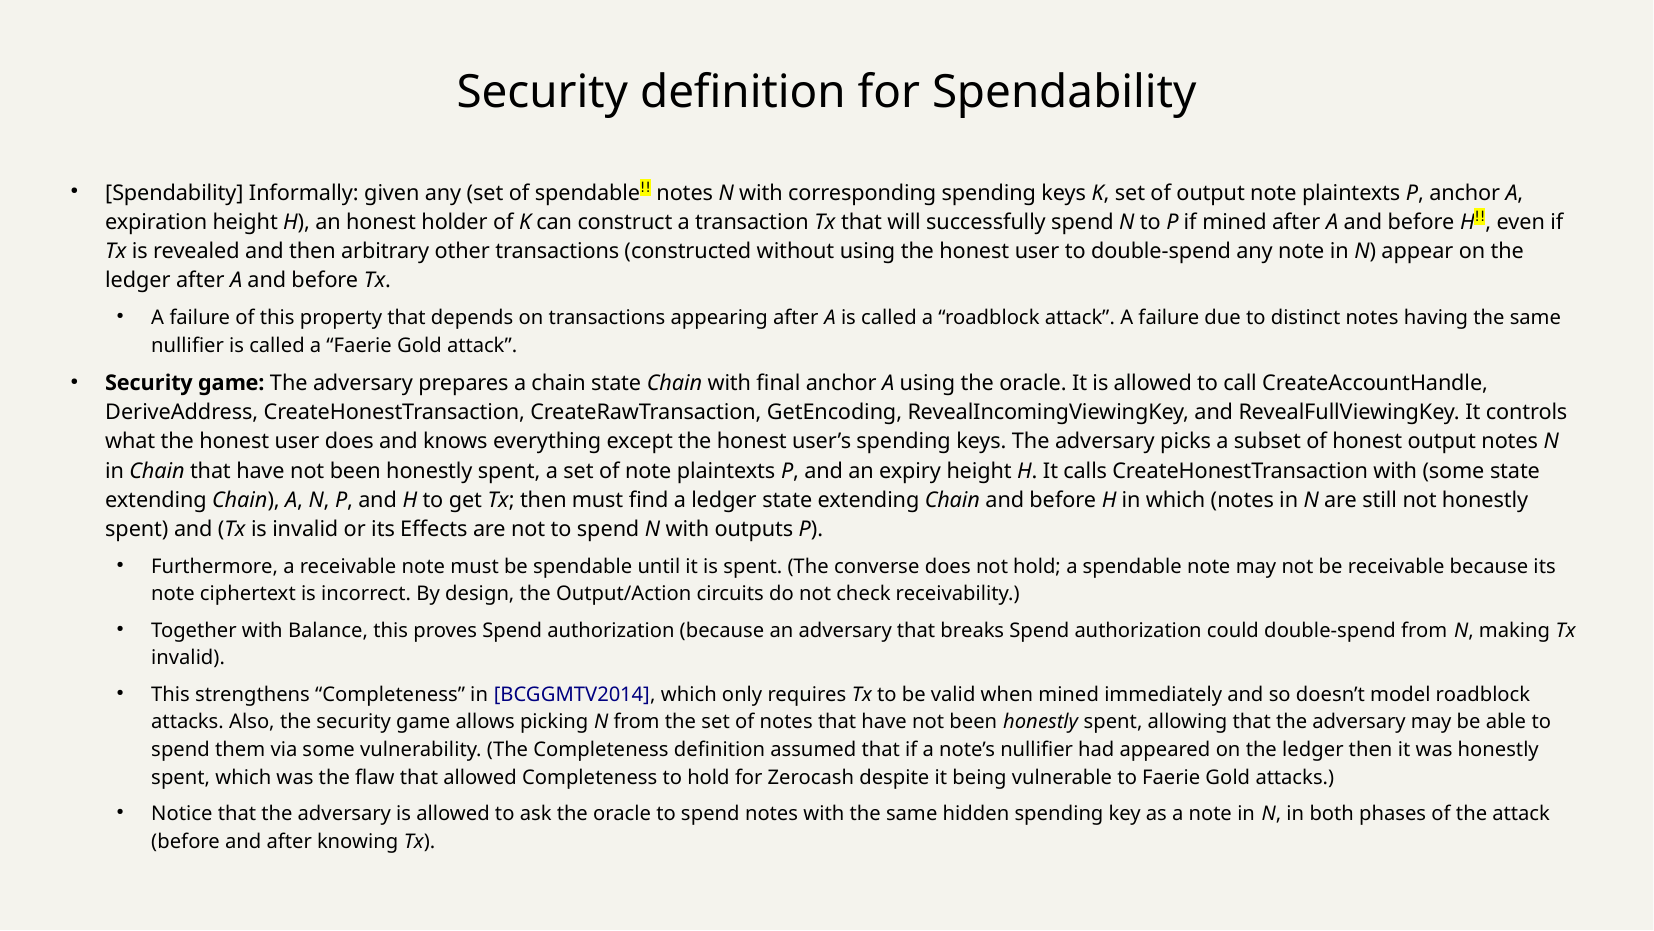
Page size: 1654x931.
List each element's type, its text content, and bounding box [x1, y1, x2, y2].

title Security definition for Spendability [82, 58, 1571, 121]
list [Spendability] Informally: given any (set of spendable!! notes N with corresponding spending keys K, set of output note plaintexts P, anchor A, expiration height H), an honest holder of K can construct a transaction Tx that will successfully spend N to P if mined after A and before H!!, even if Tx is revealed and then arbitrary other transactions (constructed without using the honest user to double-spend any note in N) appear on the ledger after A and before Tx. A failure of this property that depends on transactions appearing after A is called a “roadblock attack”. A failure due to distinct notes having the same nullifier is called a “Faerie Gold attack”. Security game: The adversary prepares a chain state Chain with final anchor A using the oracle. It is allowed to call CreateAccountHandle, DeriveAddress, CreateHonestTransaction, CreateRawTransaction, GetEncoding, RevealIncomingViewingKey, and RevealFullViewingKey. It controls what the honest user does and knows everything except the honest user’s spending keys. The adversary picks a subset of honest output notes N in Chain that have not been honestly spent, a set of note plaintexts P, and an expiry height H. It calls CreateHonestTransaction with (some state extending Chain), A, N, P, and H to get Tx; then must find a ledger state extending Chain and before H in which (notes in N are still not honestly spent) and (Tx is invalid or its Effects are not to spend N with outputs P). Furthermore, a receivable note must be spendable until it is spent. (The converse does not hold; a spendable note may not be receivable because its note ciphertext is incorrect. By design, the Output/Action circuits do not check receivability.) Together with Balance, this proves Spend authorization (because an adversary that breaks Spend authorization could double-spend from N, making Tx invalid). This strengthens “Completeness” in [BCGGMTV2014], which only requires Tx to be valid when mined immediately and so doesn’t model roadblock attacks. Also, the security game allows picking N from the set of notes that have not been honestly spent, allowing that the adversary may be able to spend them via some vulnerability. (The Completeness definition assumed that if a note’s nullifier had appeared on the ledger then it was honestly spent, which was the flaw that allowed Completeness to hold for Zerocash despite it being vulnerable to Faerie Gold attacks.) Notice that the adversary is allowed to ask the oracle to spend notes with the same hidden spending key as a note in N, in both phases of the attack (before and after knowing Tx). [59, 177, 1583, 875]
